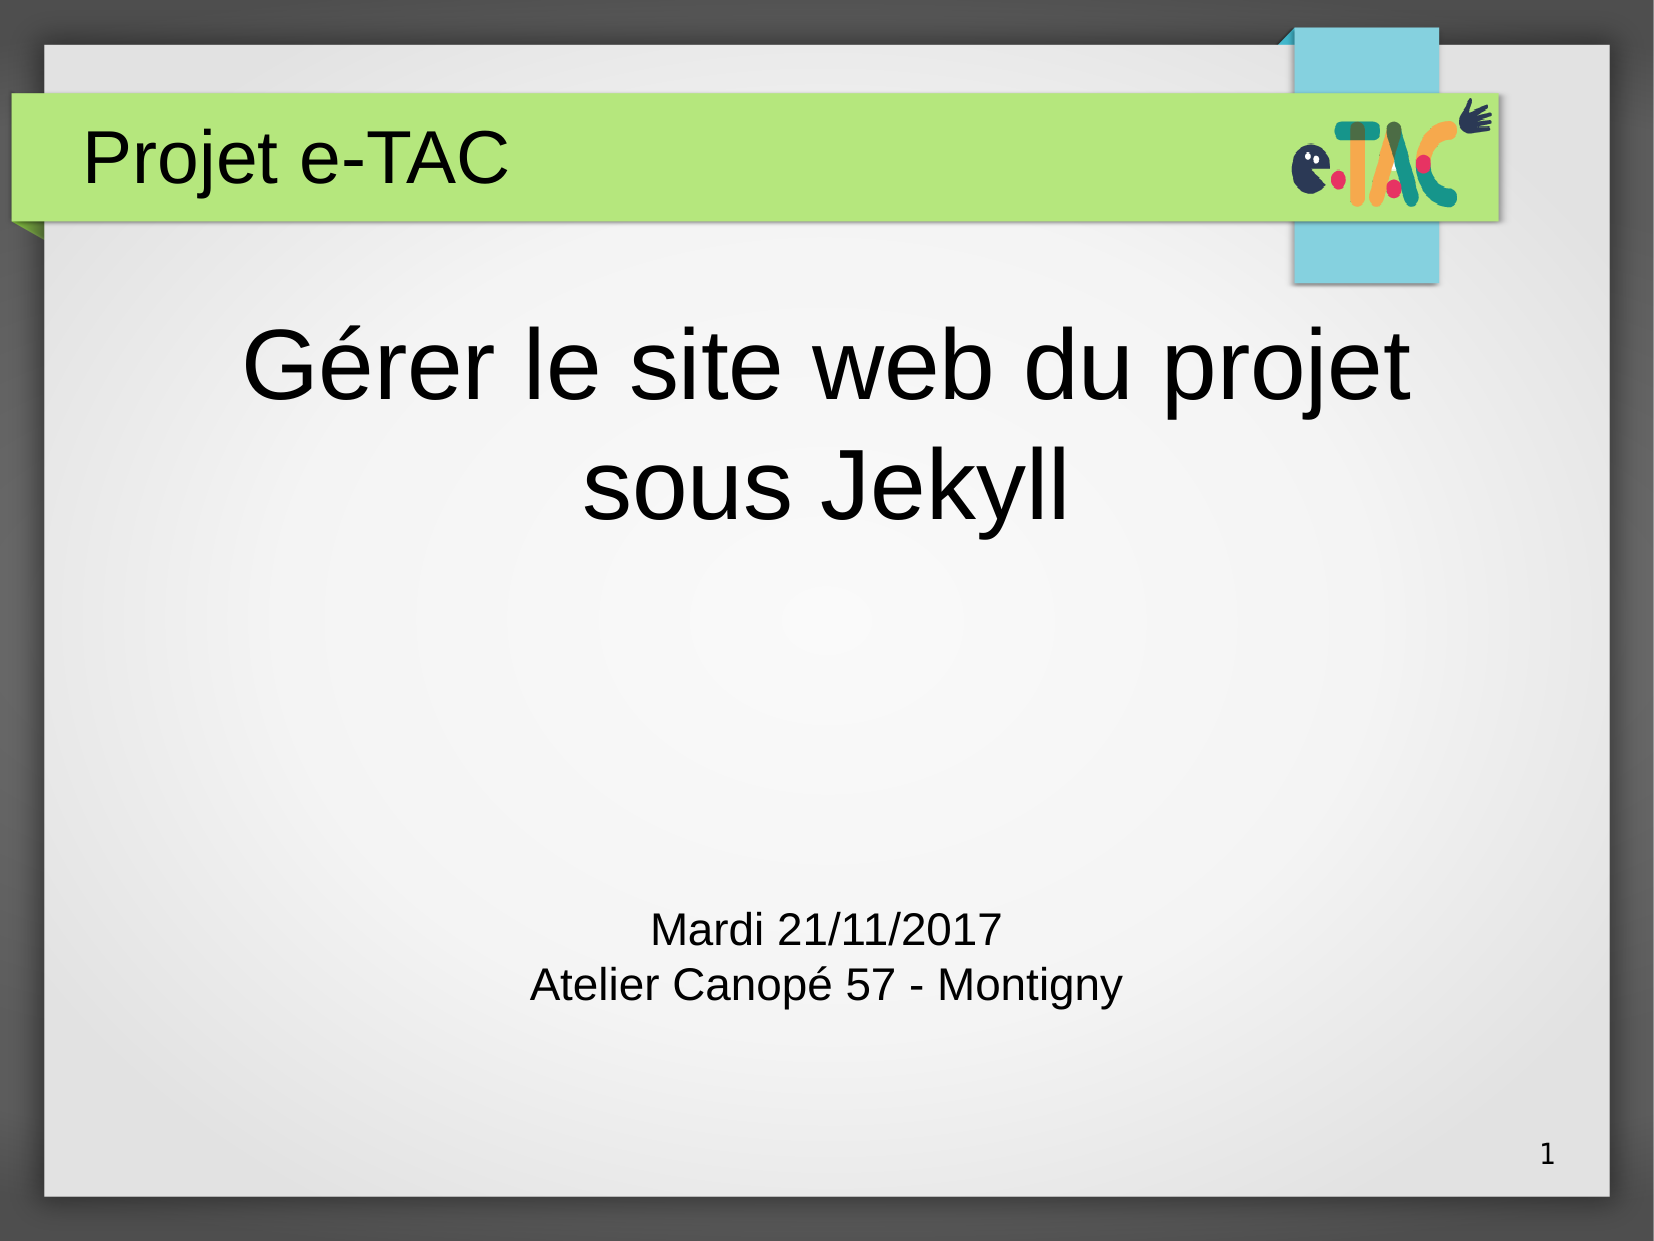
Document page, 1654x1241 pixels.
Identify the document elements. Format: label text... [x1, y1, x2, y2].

text_box Gérer le site web du projet sous Jekyll Mardi 21/11/2017 Atelier Canopé 57 - Montigny [82, 295, 1571, 1015]
picture [0, 0, 1654, 1241]
text_box Projet e-TAC [82, 94, 1264, 213]
